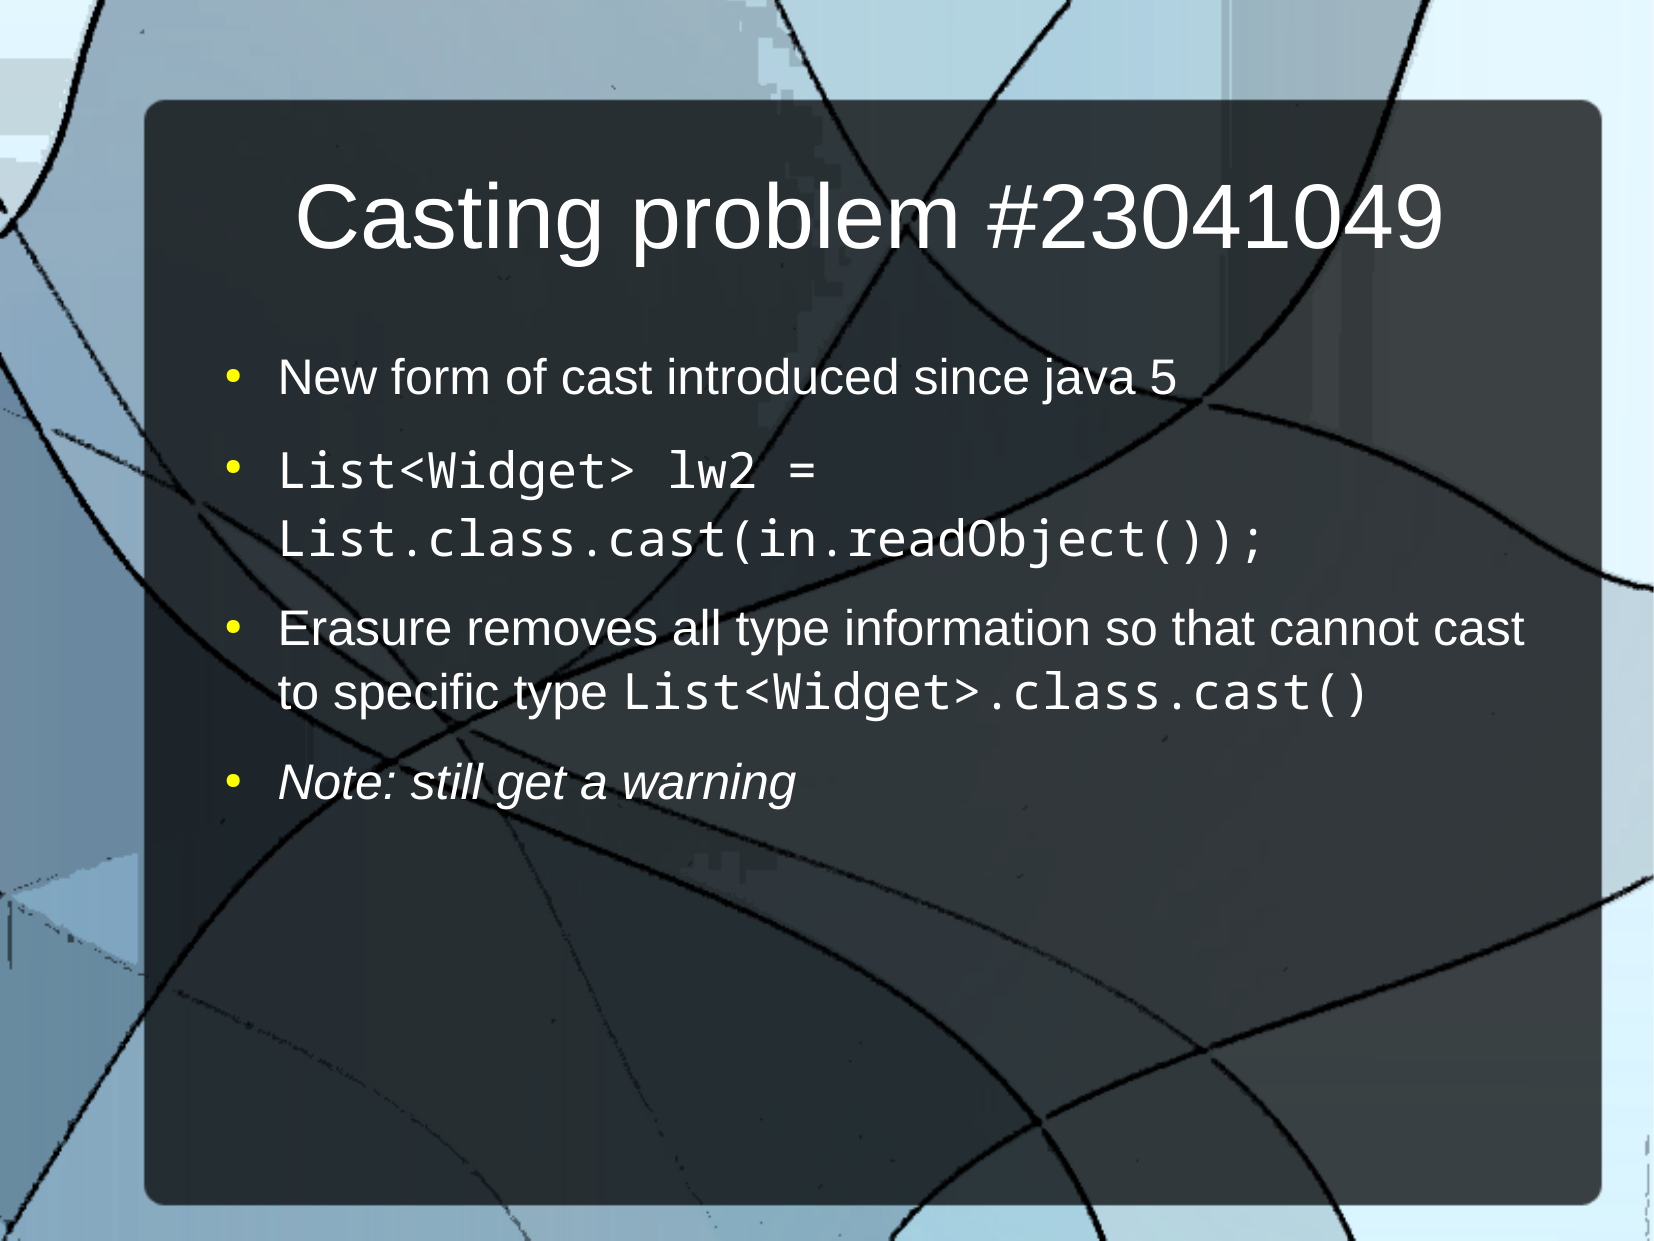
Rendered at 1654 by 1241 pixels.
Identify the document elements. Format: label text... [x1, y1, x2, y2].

title Casting problem #23041049 [159, 115, 1583, 318]
list New form of cast introduced since java 5 List<Widget> lw2 = List.class.cast(in.readObject()); Erasure removes all type information so that cannot cast to specific type List<Widget>.class.cast() Note: still get a warning [206, 349, 1571, 1153]
picture [0, 0, 1654, 1241]
